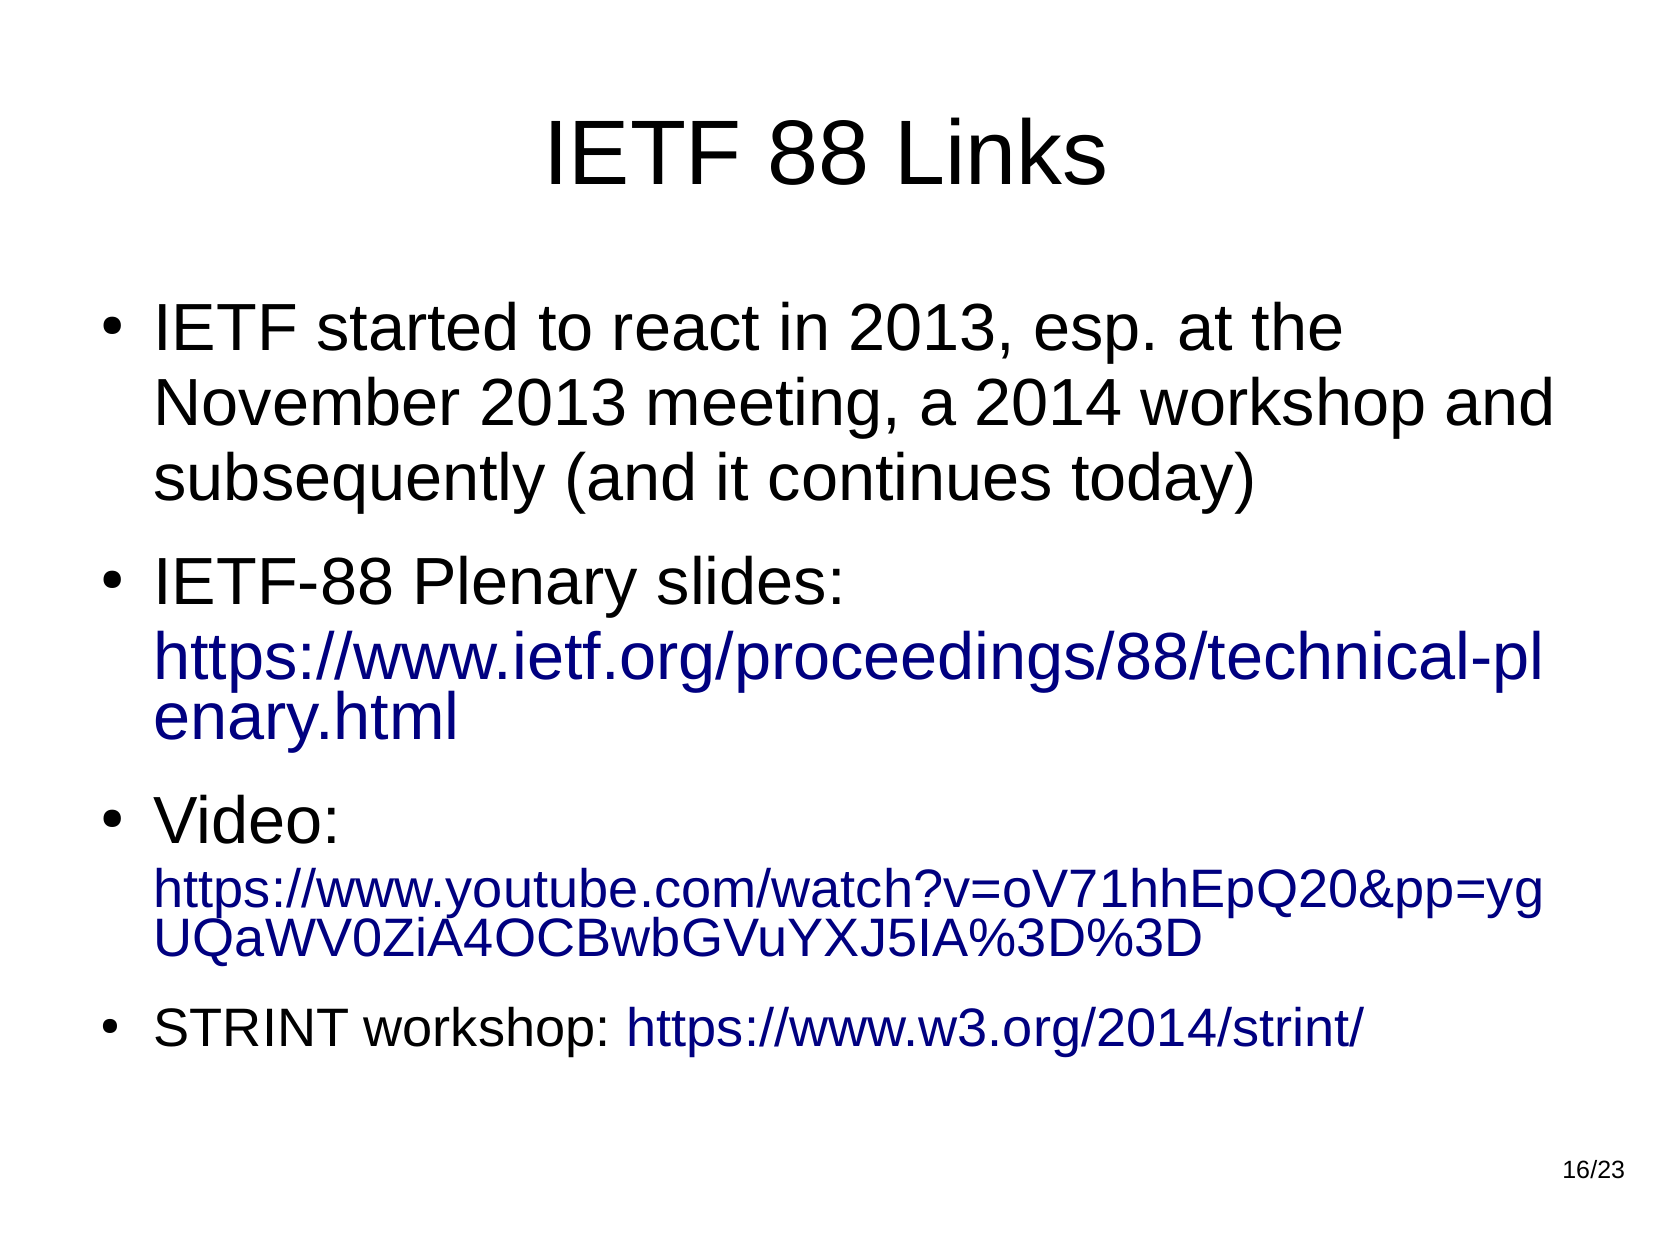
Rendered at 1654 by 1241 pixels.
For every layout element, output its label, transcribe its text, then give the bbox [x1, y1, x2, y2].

title IETF 88 Links [82, 49, 1571, 257]
list IETF started to react in 2013, esp. at the November 2013 meeting, a 2014 workshop and subsequently (and it continues today) IETF-88 Plenary slides: https://www.ietf.org/proceedings/88/technical-plenary.html Video: https://www.youtube.com/watch?v=oV71hhEpQ20&pp=ygUQaWV0ZiA4OCBwbGVuYXJ5IA%3D%3D STRINT workshop: https://www.w3.org/2014/strint/ [82, 290, 1571, 1010]
